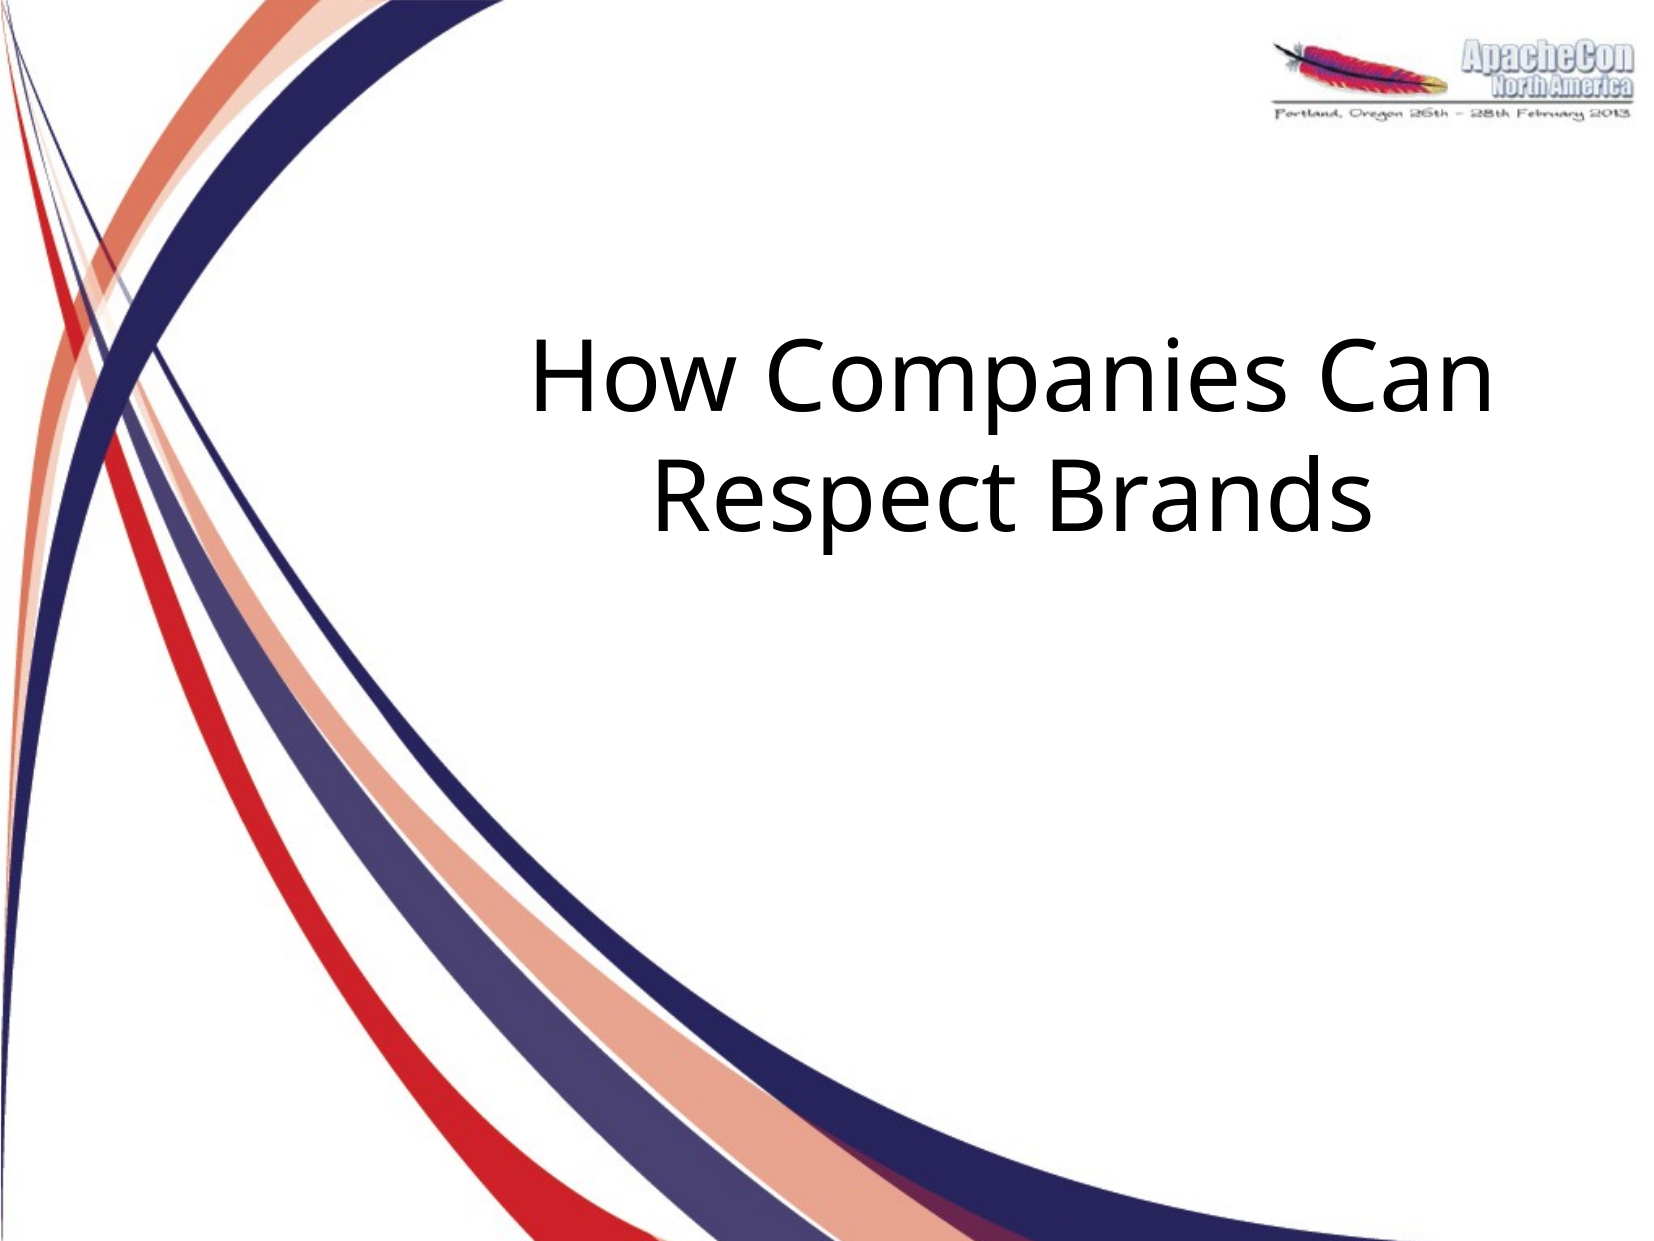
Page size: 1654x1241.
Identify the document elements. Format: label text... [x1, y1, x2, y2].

picture [0, 0, 1654, 1241]
title How Companies Can Respect Brands [487, 300, 1538, 563]
